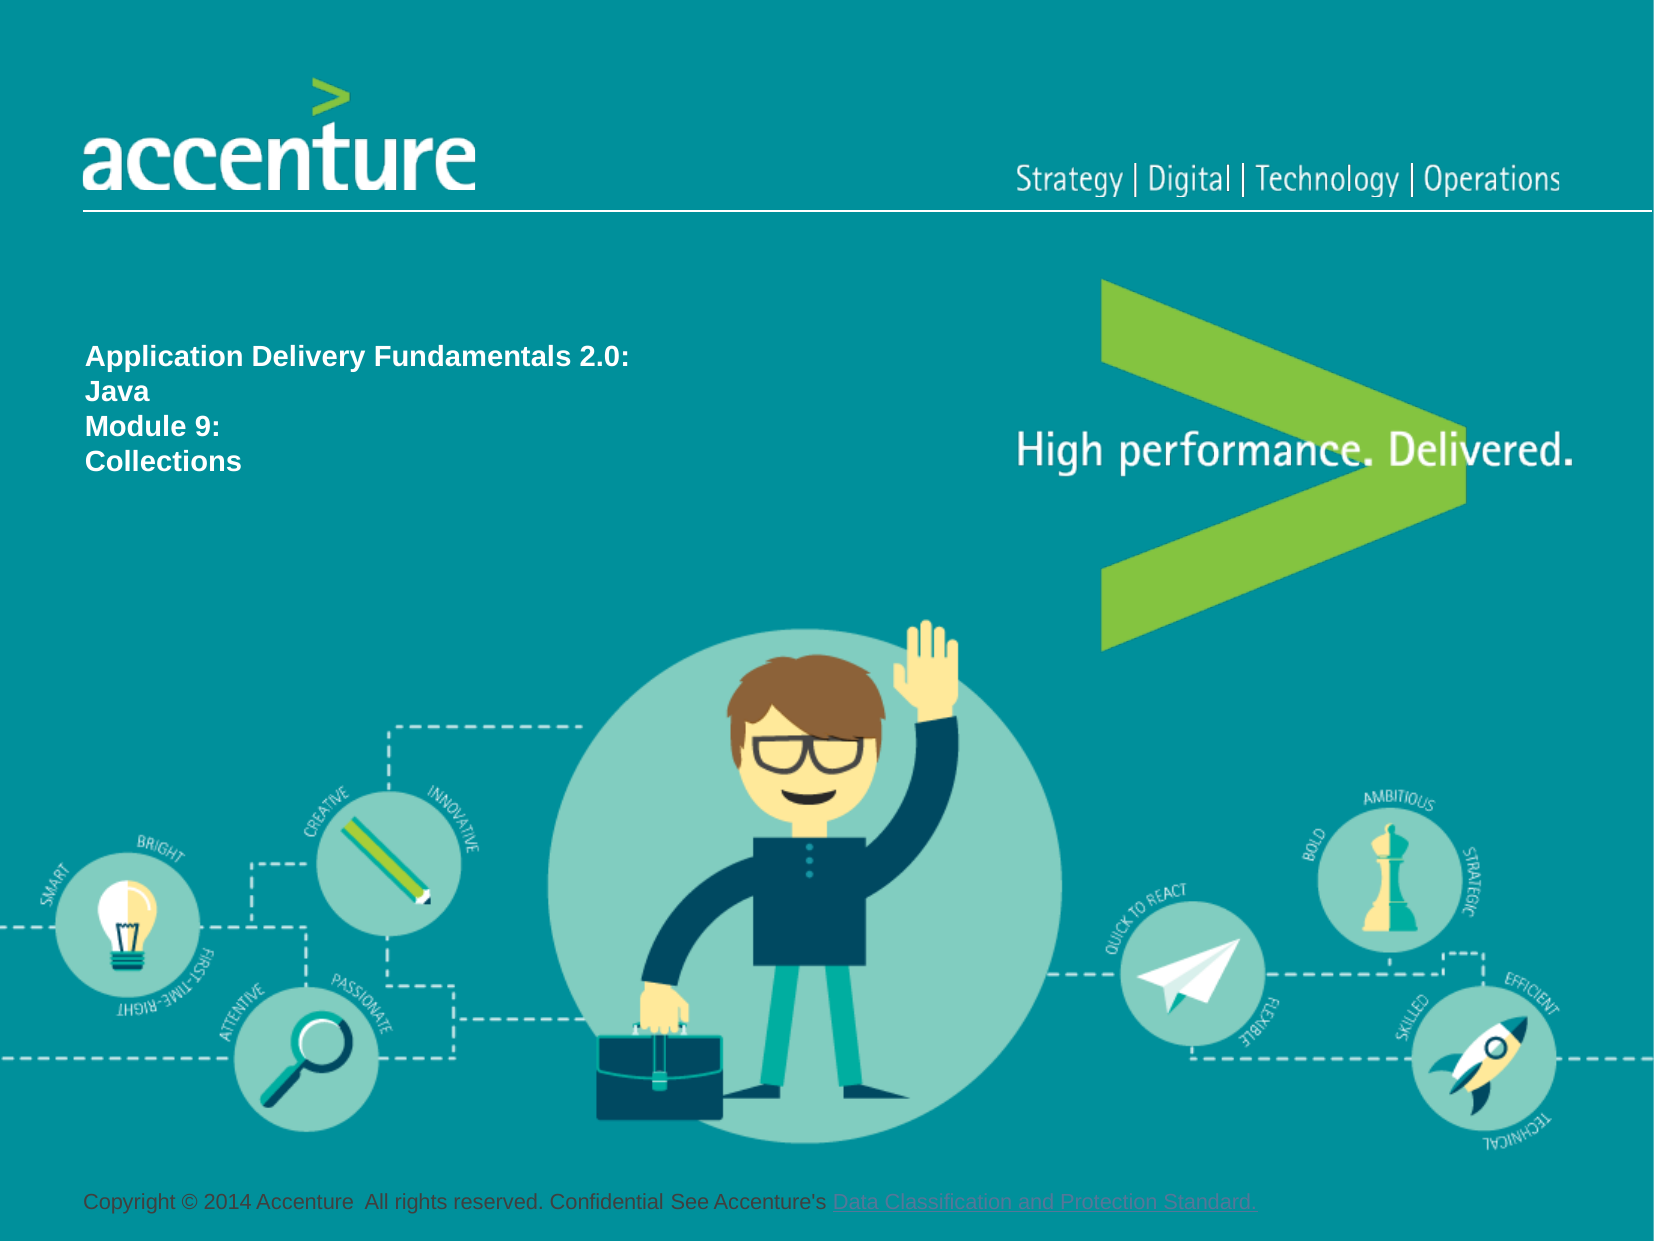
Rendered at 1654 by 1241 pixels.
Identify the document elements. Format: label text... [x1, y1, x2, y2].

picture [0, 0, 1654, 1241]
title Application Delivery Fundamentals 2.0: Java Module 9: Collections [84, 329, 747, 520]
